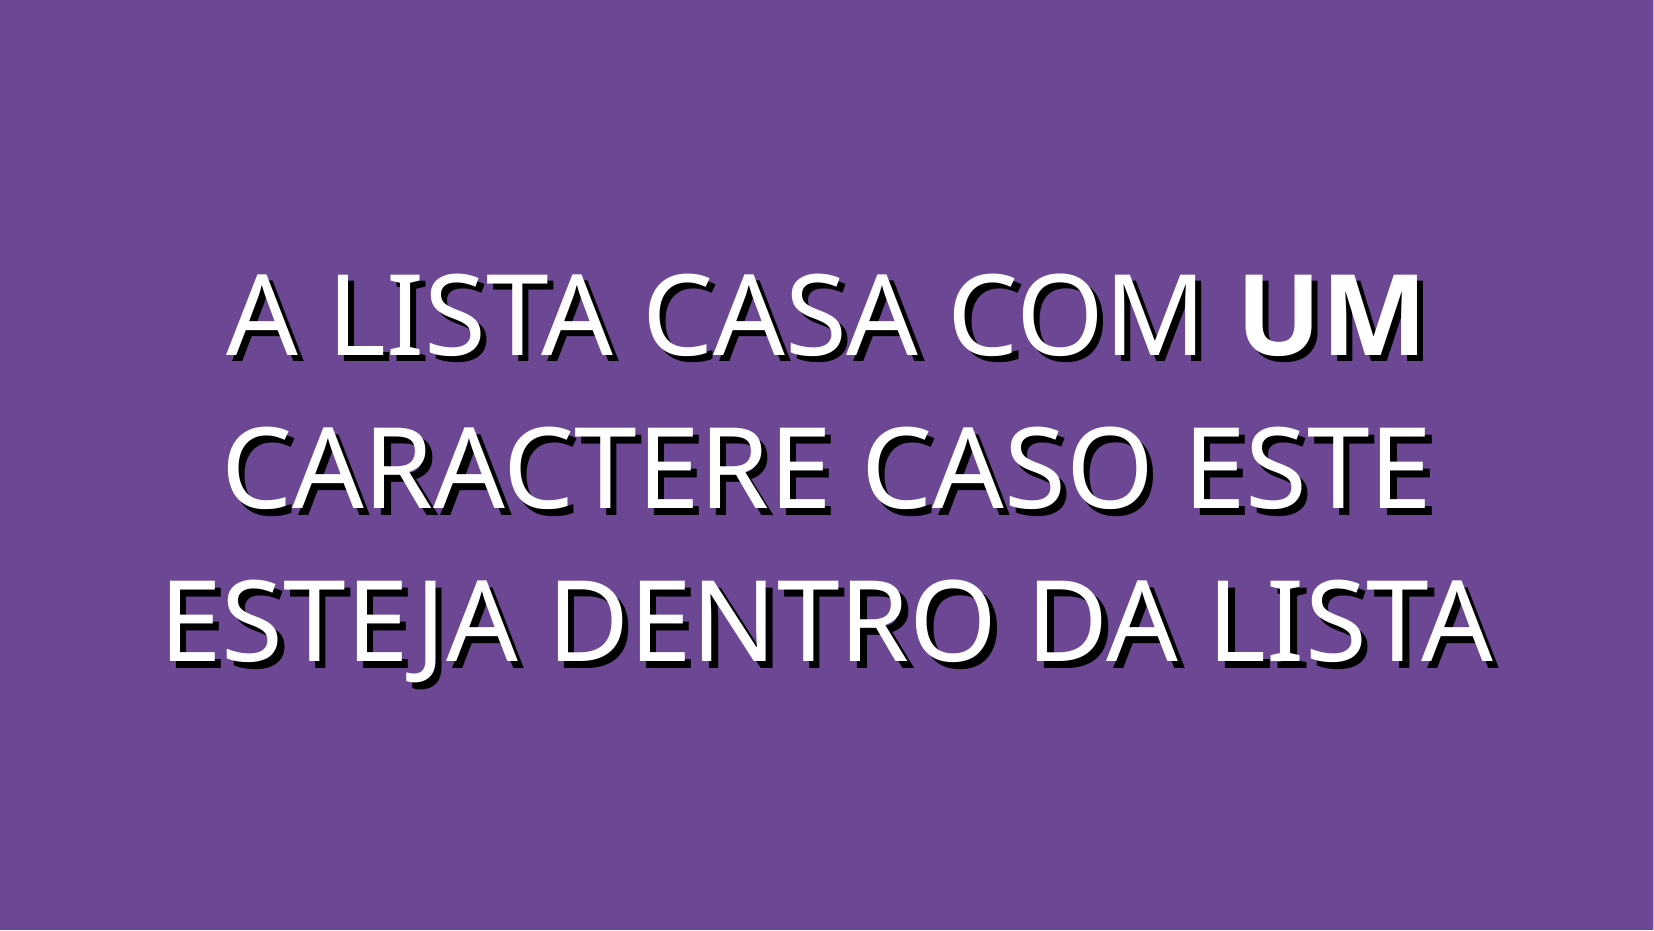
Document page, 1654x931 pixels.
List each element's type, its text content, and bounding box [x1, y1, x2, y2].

subtitle A LISTA CASA COM UM CARACTERE CASO ESTE ESTEJA DENTRO DA LISTA [82, 105, 1571, 826]
